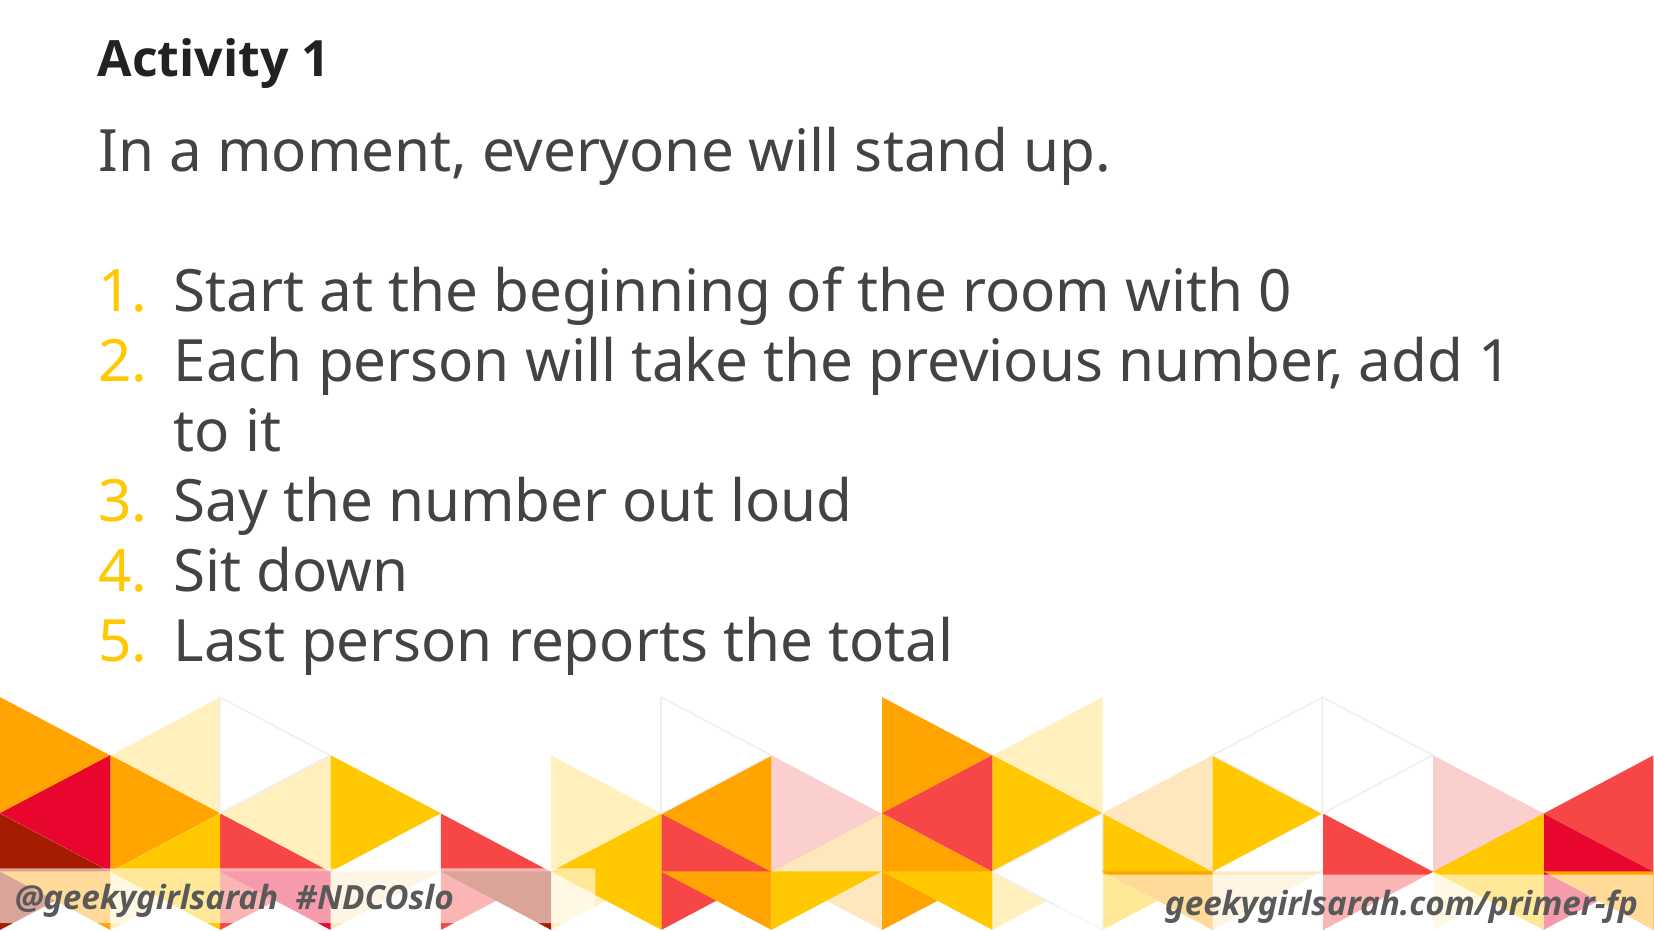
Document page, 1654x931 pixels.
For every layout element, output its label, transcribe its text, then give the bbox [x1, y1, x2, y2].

list In a moment, everyone will stand up. Start at the beginning of the room with 0 Each person will take the previous number, add 1 to it Say the number out loud Sit down Last person reports the total [82, 97, 1571, 638]
title Activity 1 [82, 36, 1571, 97]
